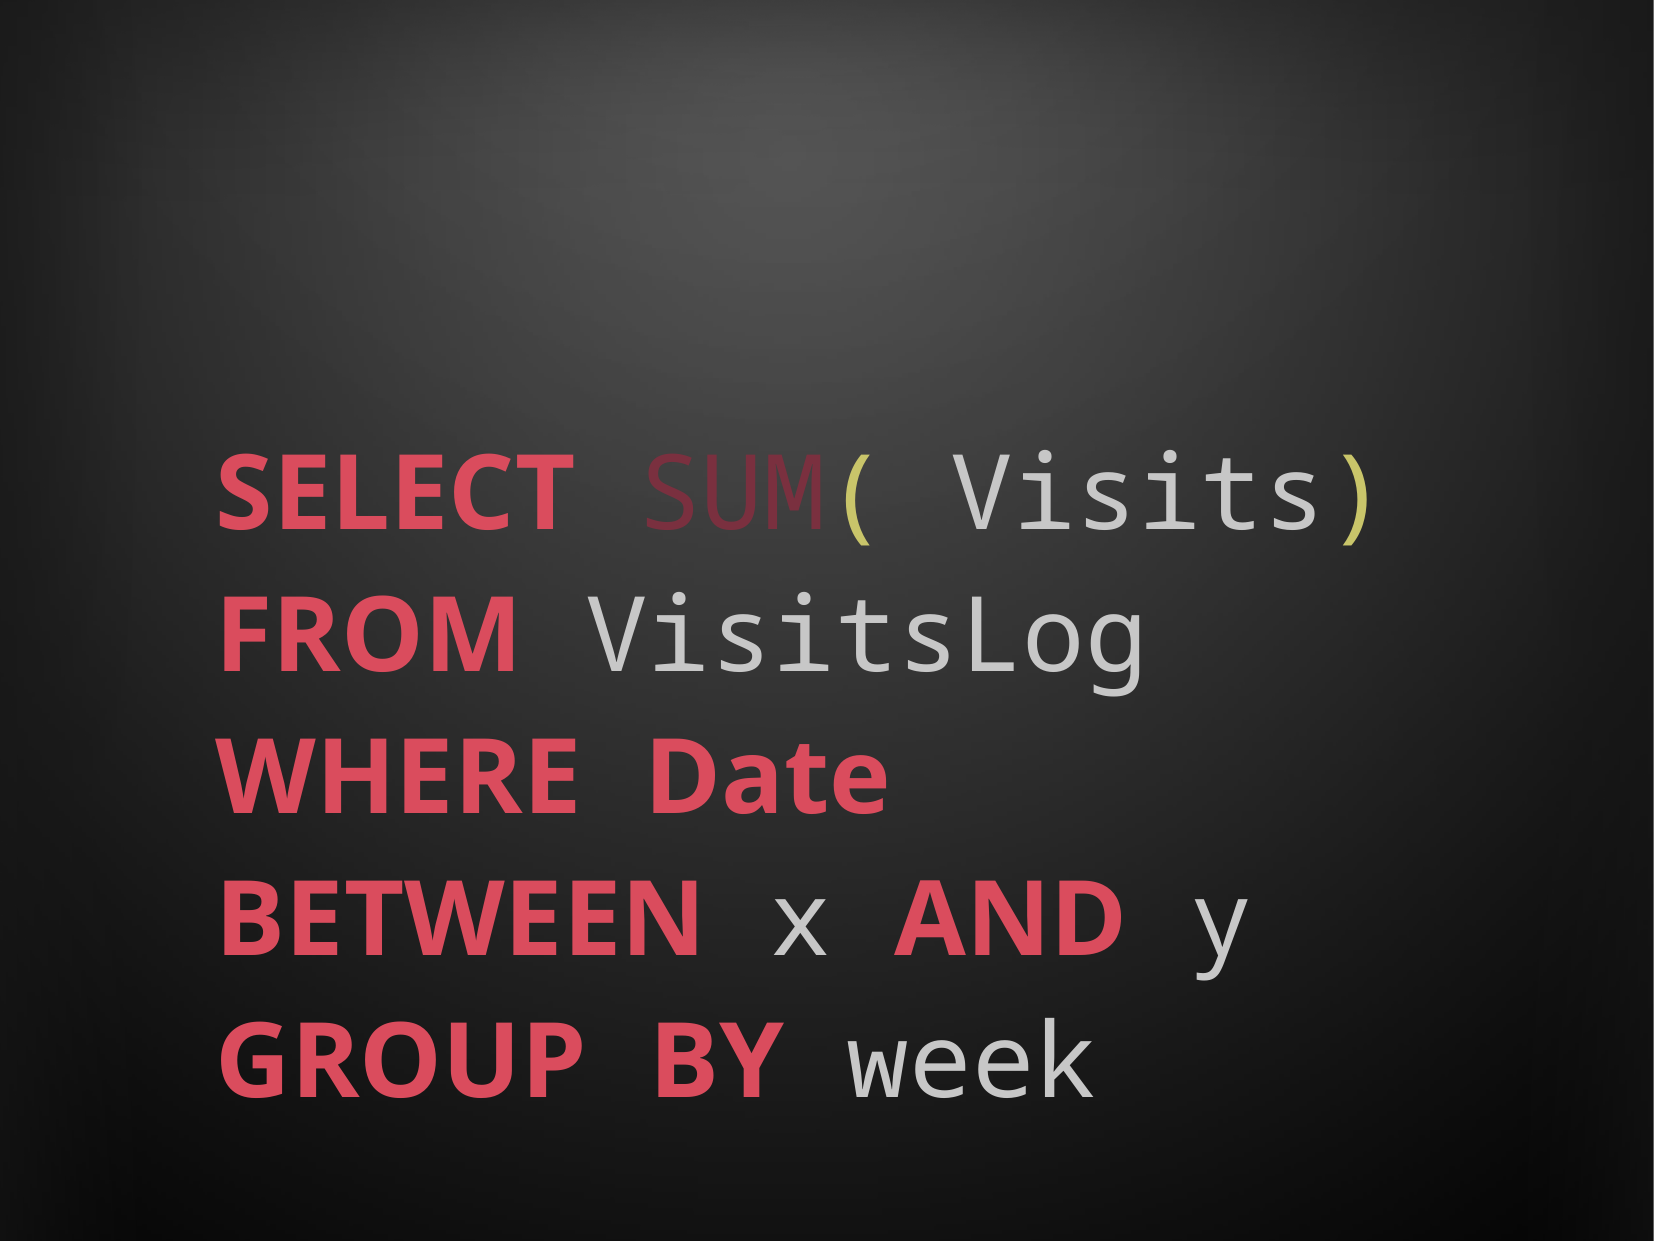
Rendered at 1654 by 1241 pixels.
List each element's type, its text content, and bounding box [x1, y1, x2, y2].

text_box SELECT SUM( Visits) FROM VisitsLog WHERE Date BETWEEN x AND y GROUP BY week [200, 410, 1430, 1016]
picture [0, 0, 1654, 1241]
